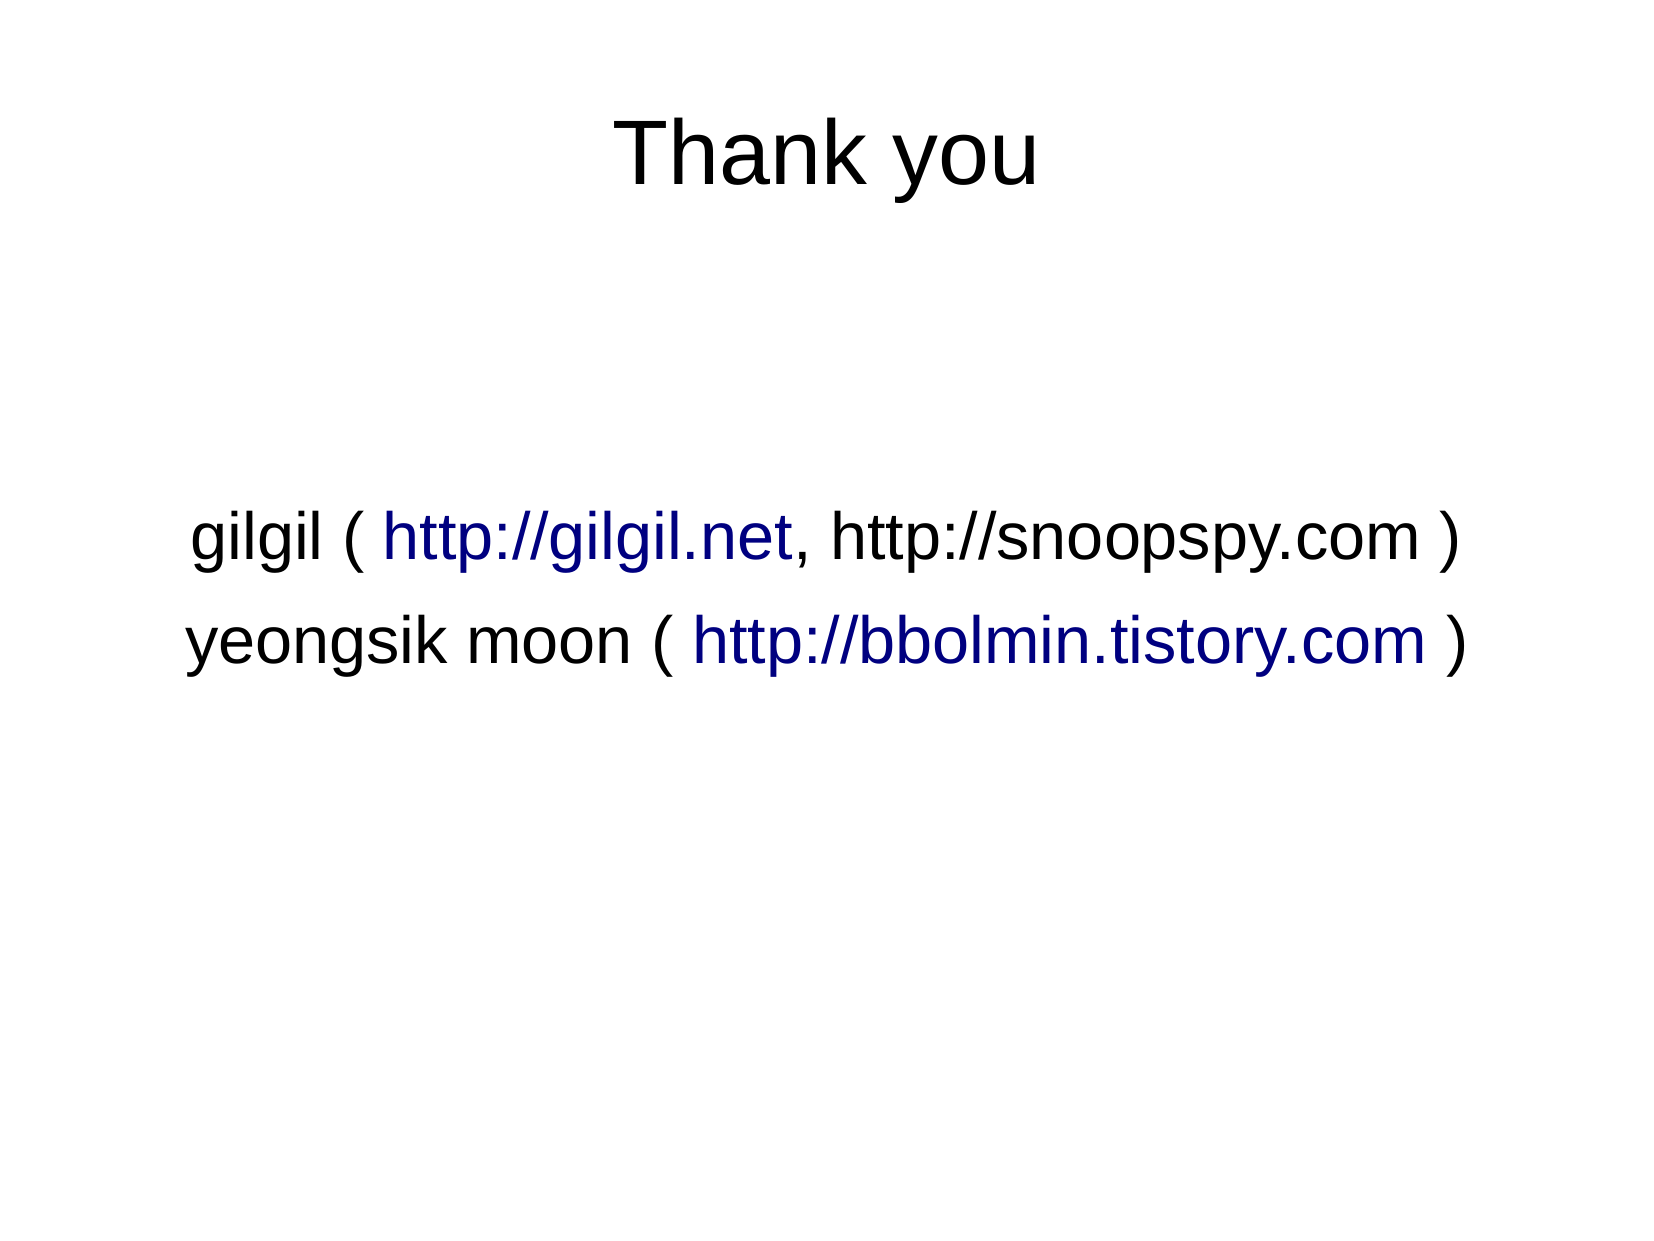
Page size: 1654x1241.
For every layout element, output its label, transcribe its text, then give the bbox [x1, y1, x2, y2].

list gilgil ( http://gilgil.net, http://snoopspy.com ) yeongsik moon ( http://bbolmin.tistory.com ) [82, 290, 1571, 1010]
title Thank you [82, 49, 1571, 257]
